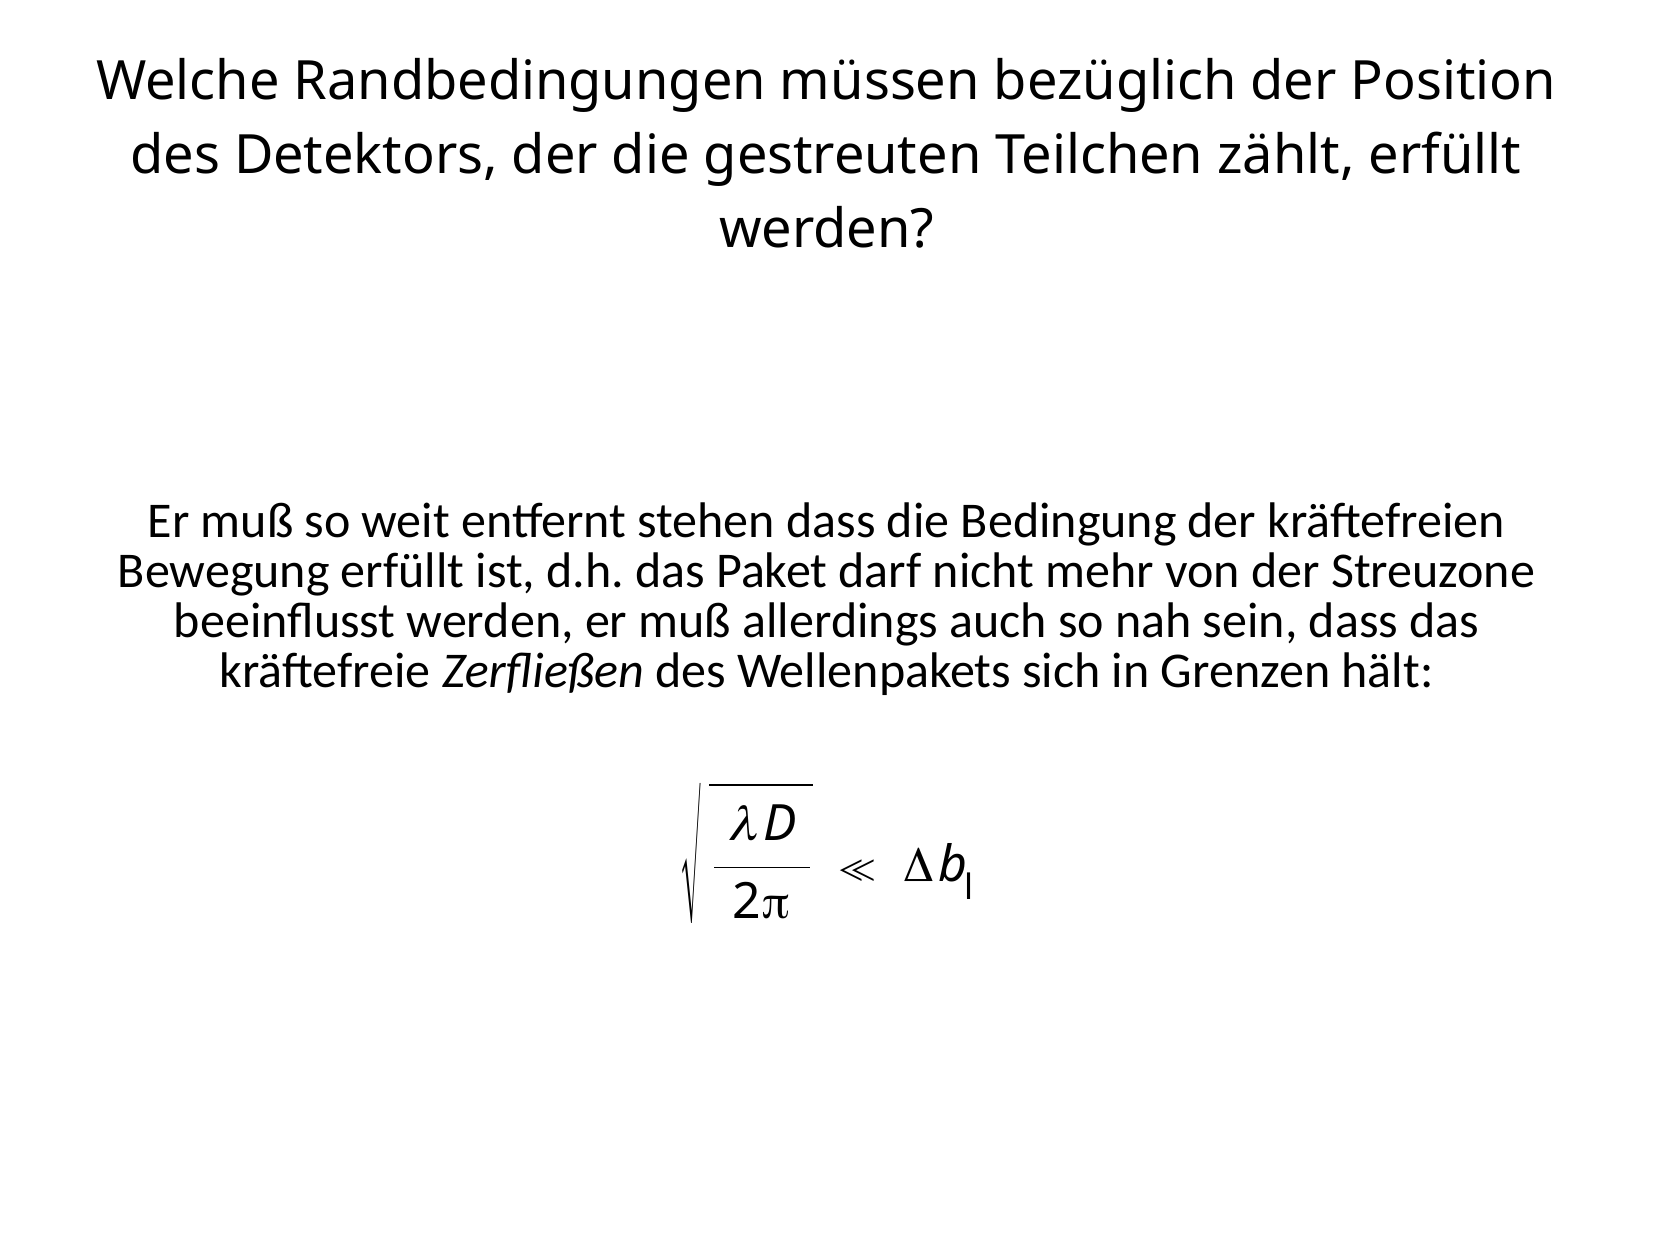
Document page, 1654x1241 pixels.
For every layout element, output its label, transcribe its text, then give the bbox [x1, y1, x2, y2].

subtitle Er muß so weit entfernt stehen dass die Bedingung der kräftefreien Bewegung erfüllt ist, d.h. das Paket darf nicht mehr von der Streuzone beeinflusst werden, er muß allerdings auch so nah sein, dass das kräftefreie Zerfließen des Wellenpakets sich in Grenzen hält: [82, 290, 1571, 1010]
chart [675, 781, 979, 932]
title Welche Randbedingungen müssen bezüglich der Position des Detektors, der die gestreuten Teilchen zählt, erfüllt werden? [82, 49, 1571, 257]
